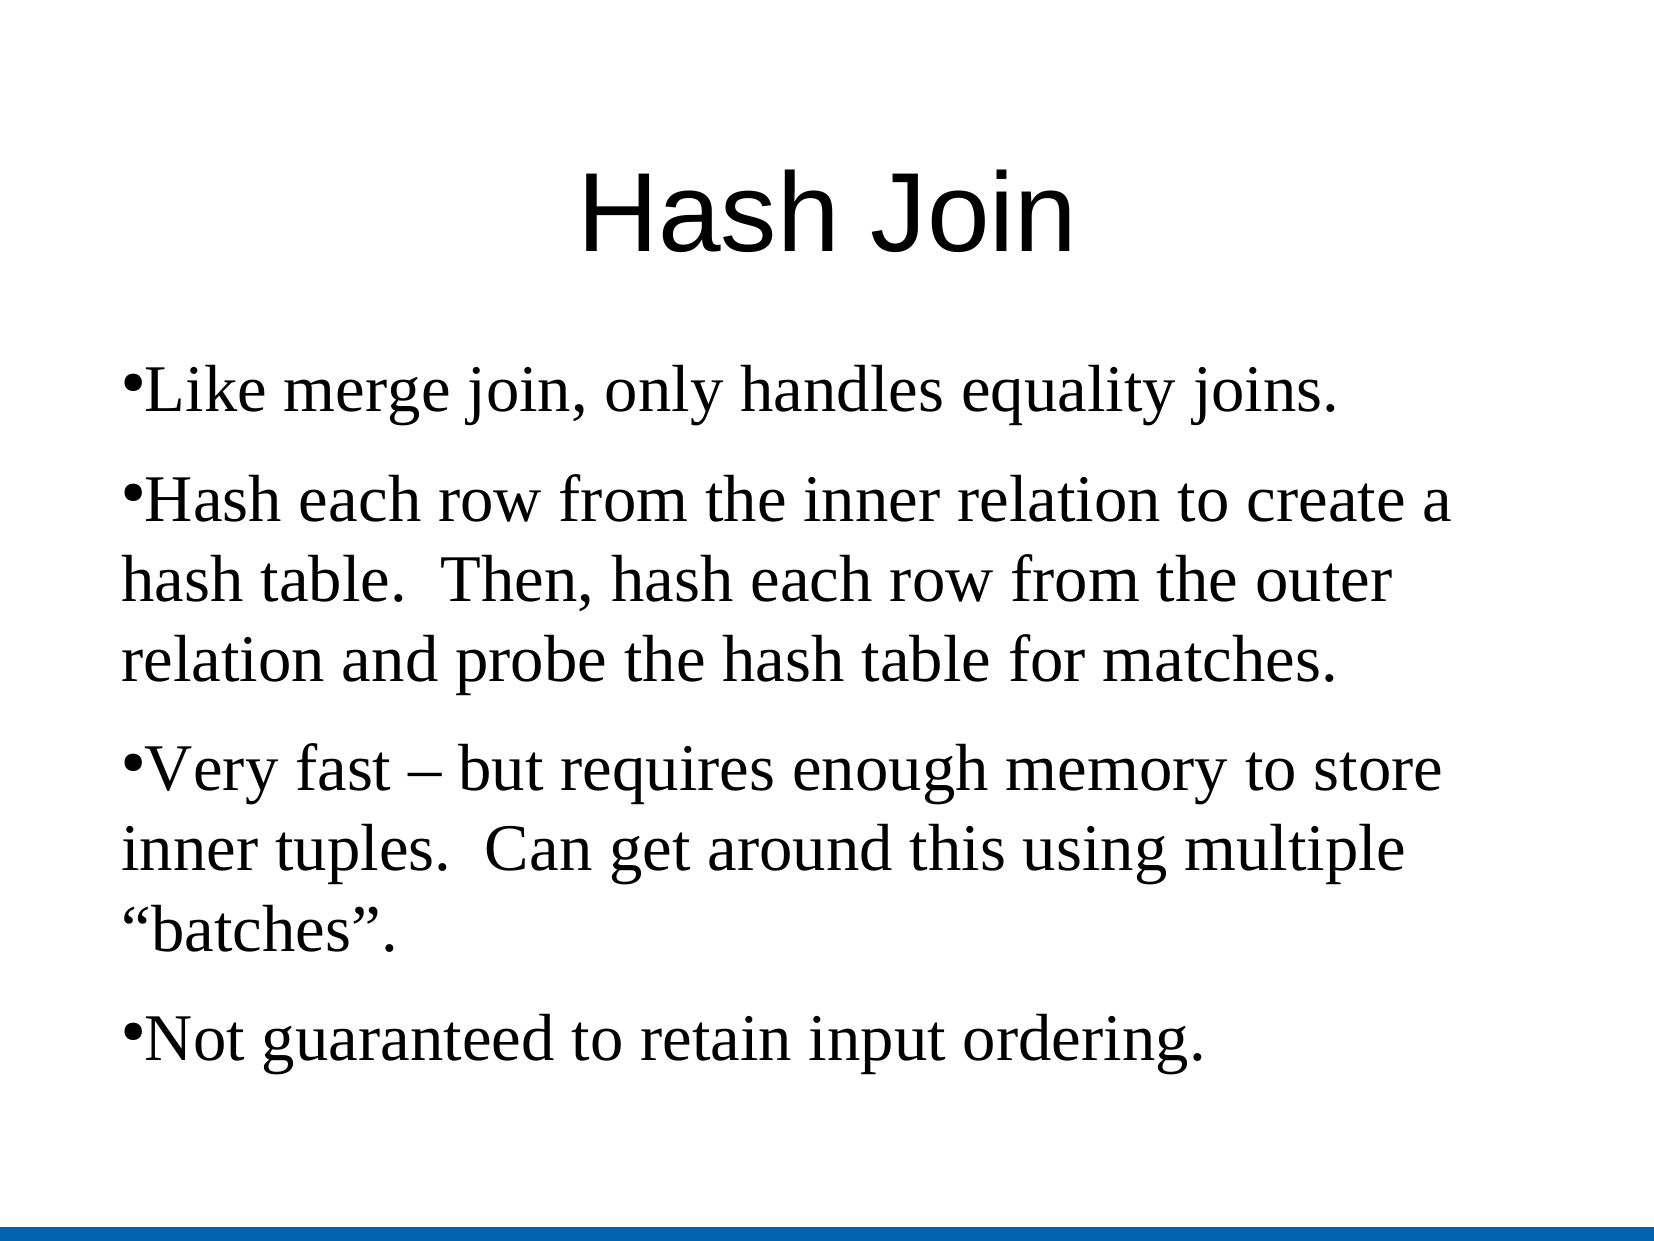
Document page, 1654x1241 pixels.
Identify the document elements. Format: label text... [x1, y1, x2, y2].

title Hash Join [121, 102, 1533, 311]
list Like merge join, only handles equality joins. Hash each row from the inner relation to create a hash table. Then, hash each row from the outer relation and probe the hash table for matches. Very fast – but requires enough memory to store inner tuples. Can get around this using multiple “batches”. Not guaranteed to retain input ordering. [121, 344, 1533, 1127]
